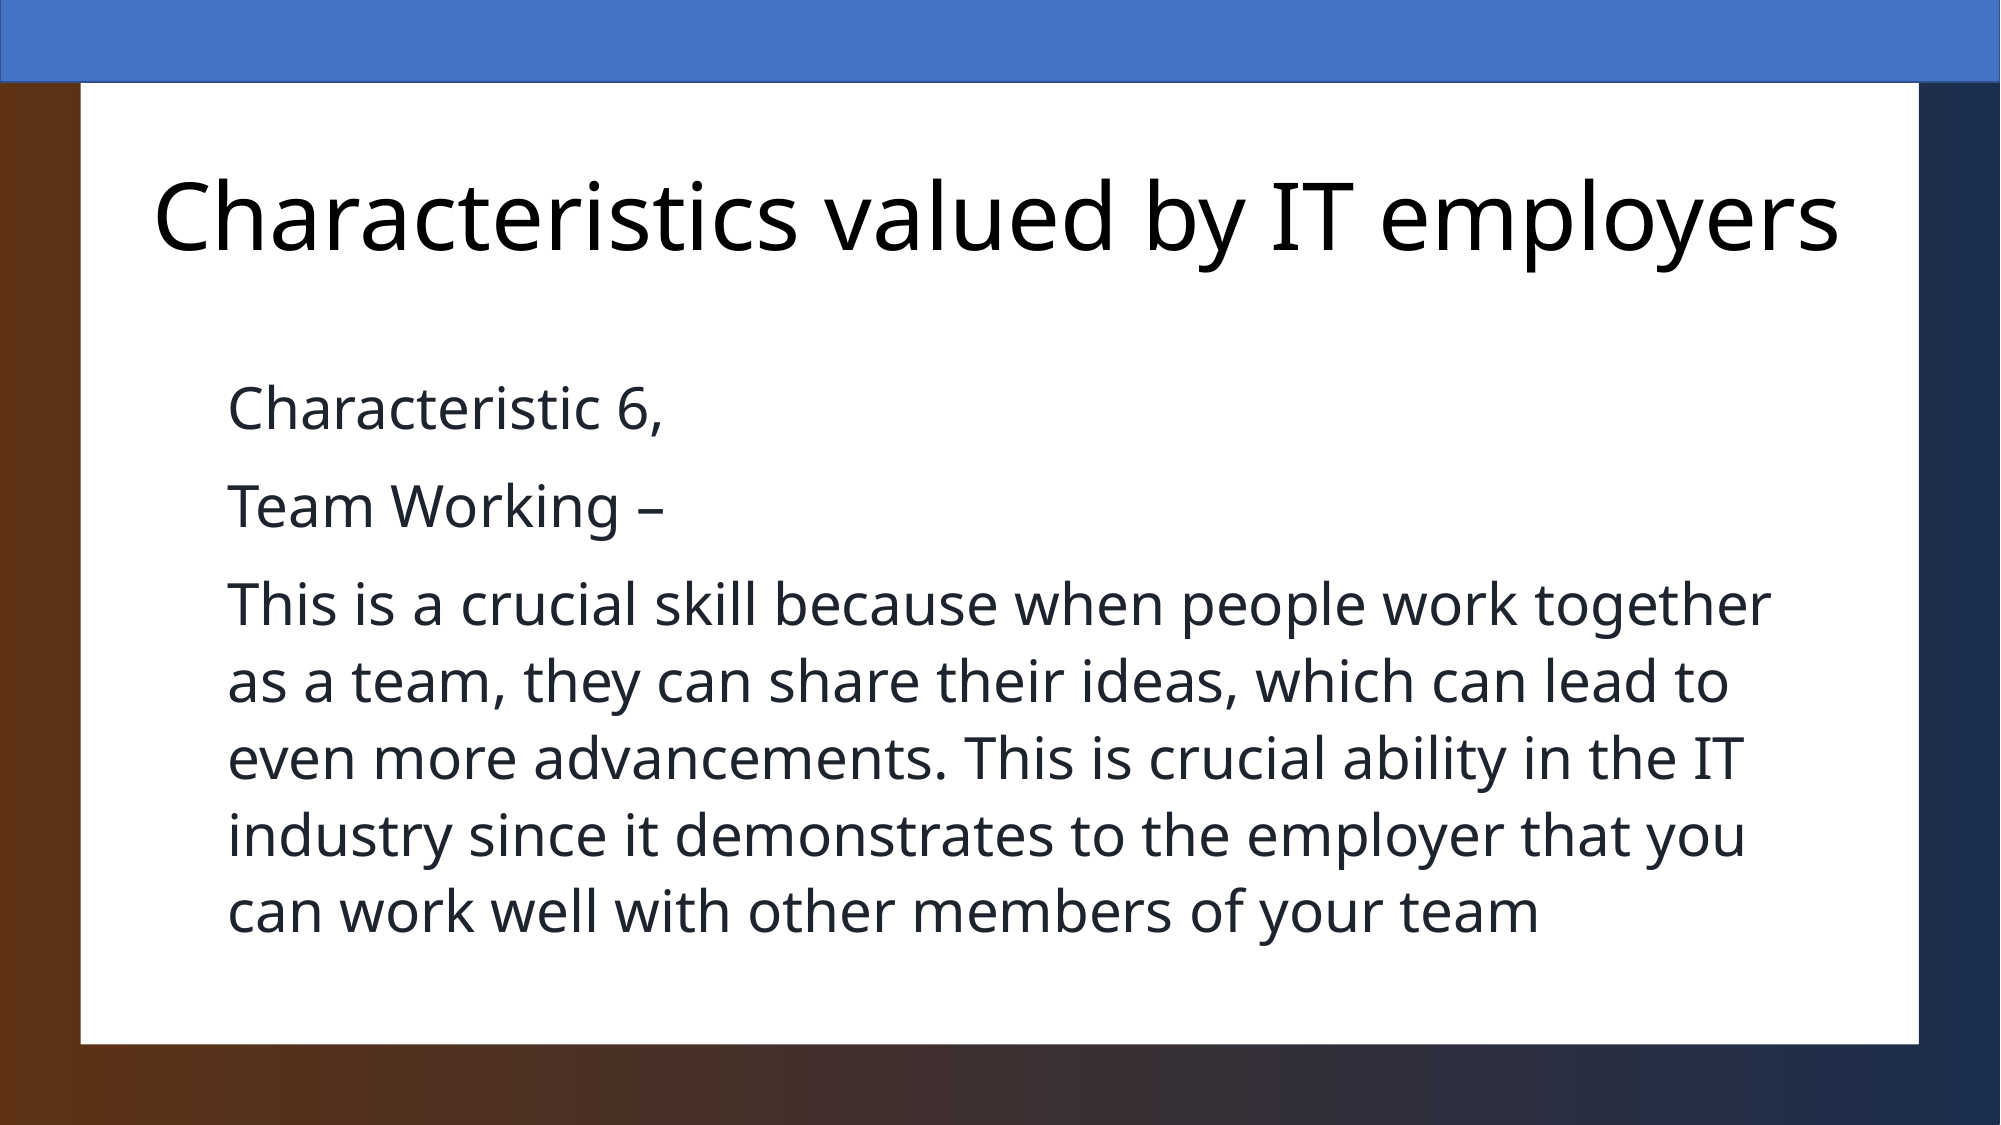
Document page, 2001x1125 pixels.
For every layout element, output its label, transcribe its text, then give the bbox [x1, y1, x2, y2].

title Characteristics valued by IT employers [137, 111, 1863, 330]
text_box [0, 0, 2000, 82]
list Characteristic 6, Team Working – This is a crucial skill because when people work together as a team, they can share their ideas, which can lead to even more advancements. This is crucial ability in the IT industry since it demonstrates to the employer that you can work well with other members of your team [137, 357, 1863, 1014]
